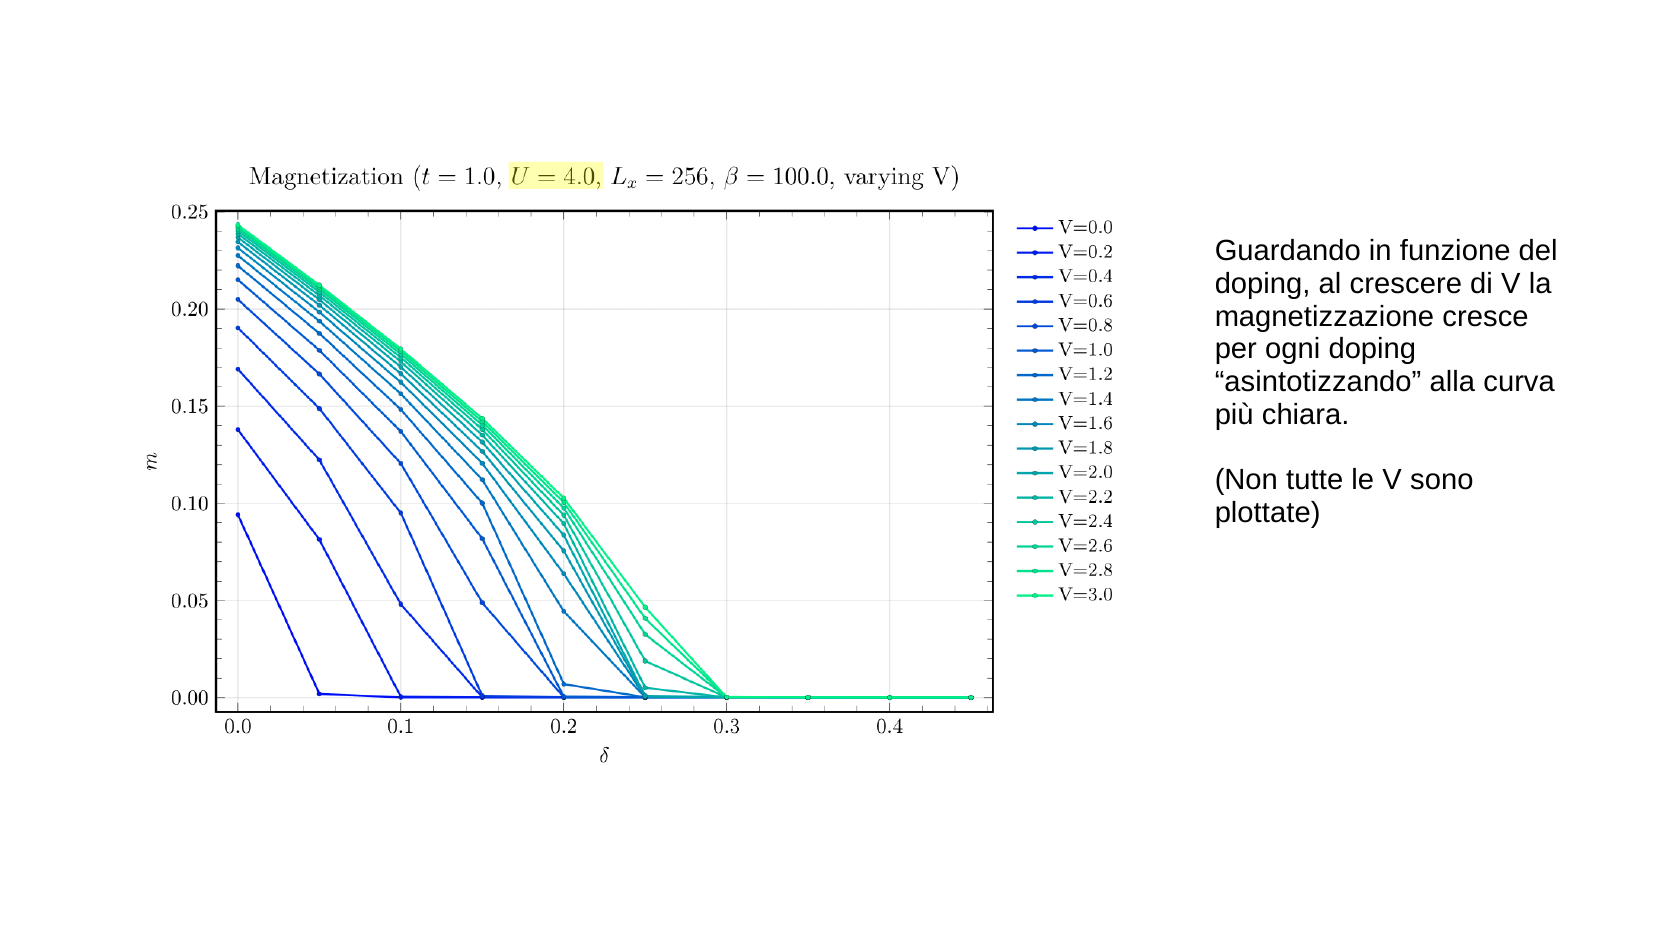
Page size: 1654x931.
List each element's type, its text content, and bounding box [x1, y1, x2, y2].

picture [131, 149, 1134, 778]
text_box Guardando in funzione del doping, al crescere di V la magnetizzazione cresce per ogni doping “asintotizzando” alla curva più chiara. (Non tutte le V sono plottate) [1200, 226, 1576, 713]
text_box [508, 161, 604, 189]
